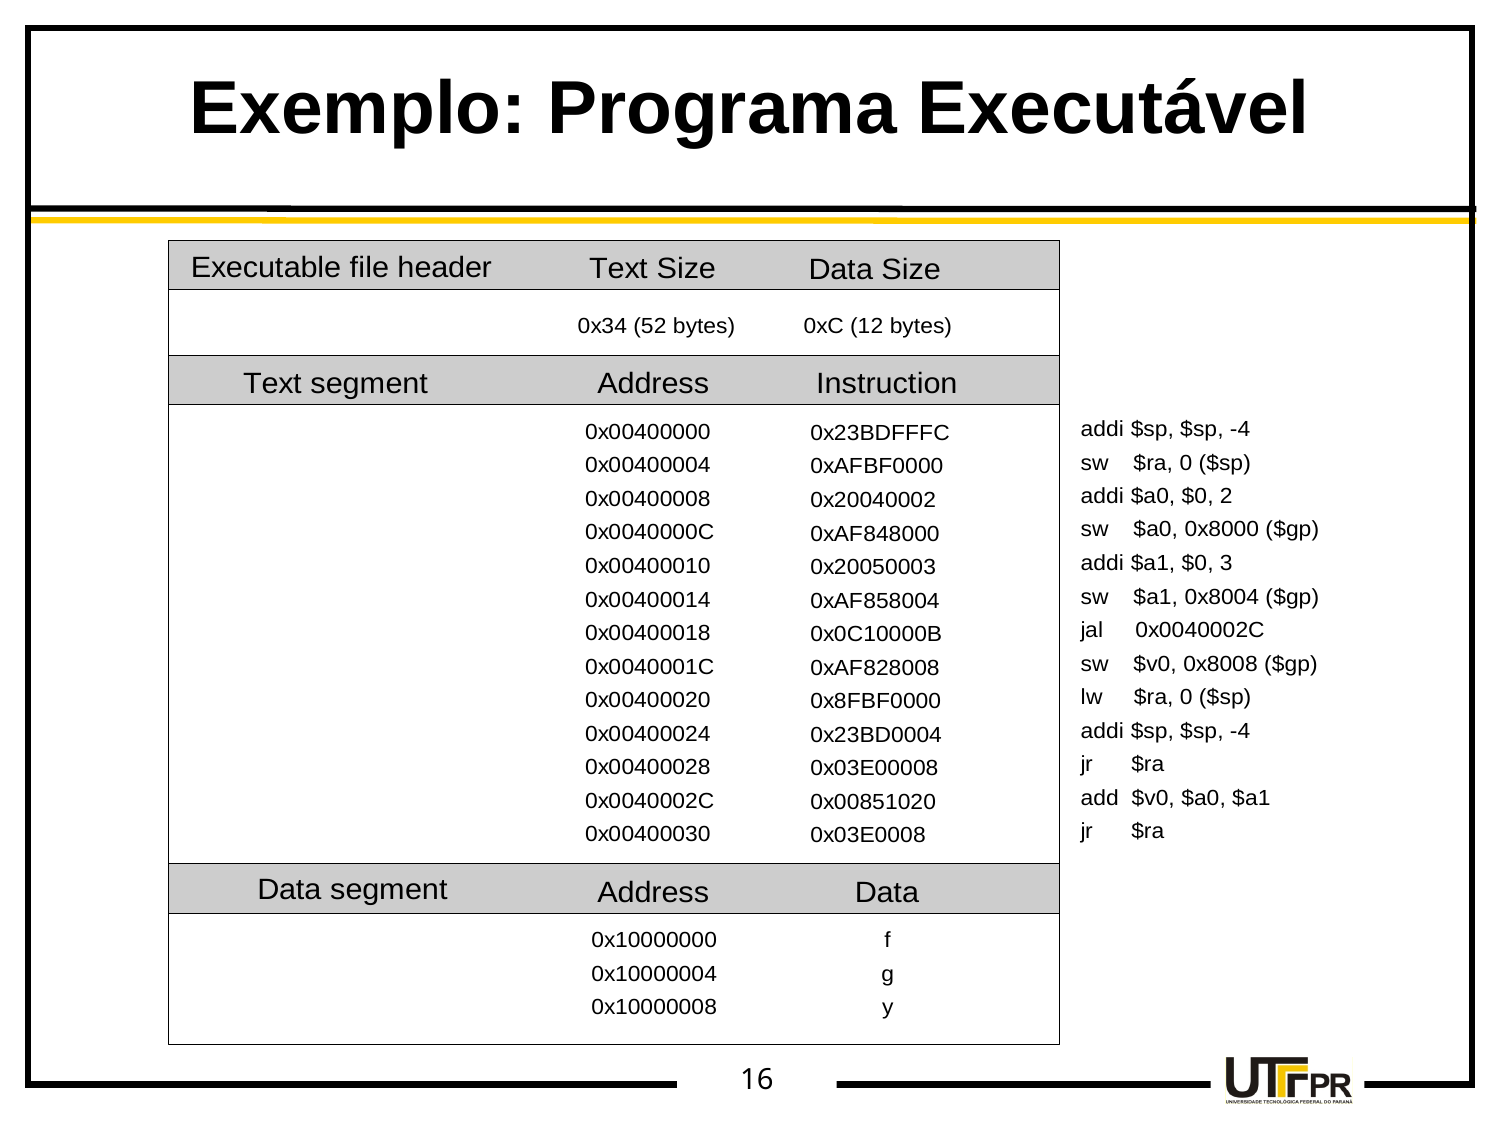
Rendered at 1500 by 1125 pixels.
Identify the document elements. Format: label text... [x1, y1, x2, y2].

chart [151, 235, 1349, 1048]
title Exemplo: Programa Executável [0, 54, 1500, 161]
picture [1225, 1057, 1353, 1104]
